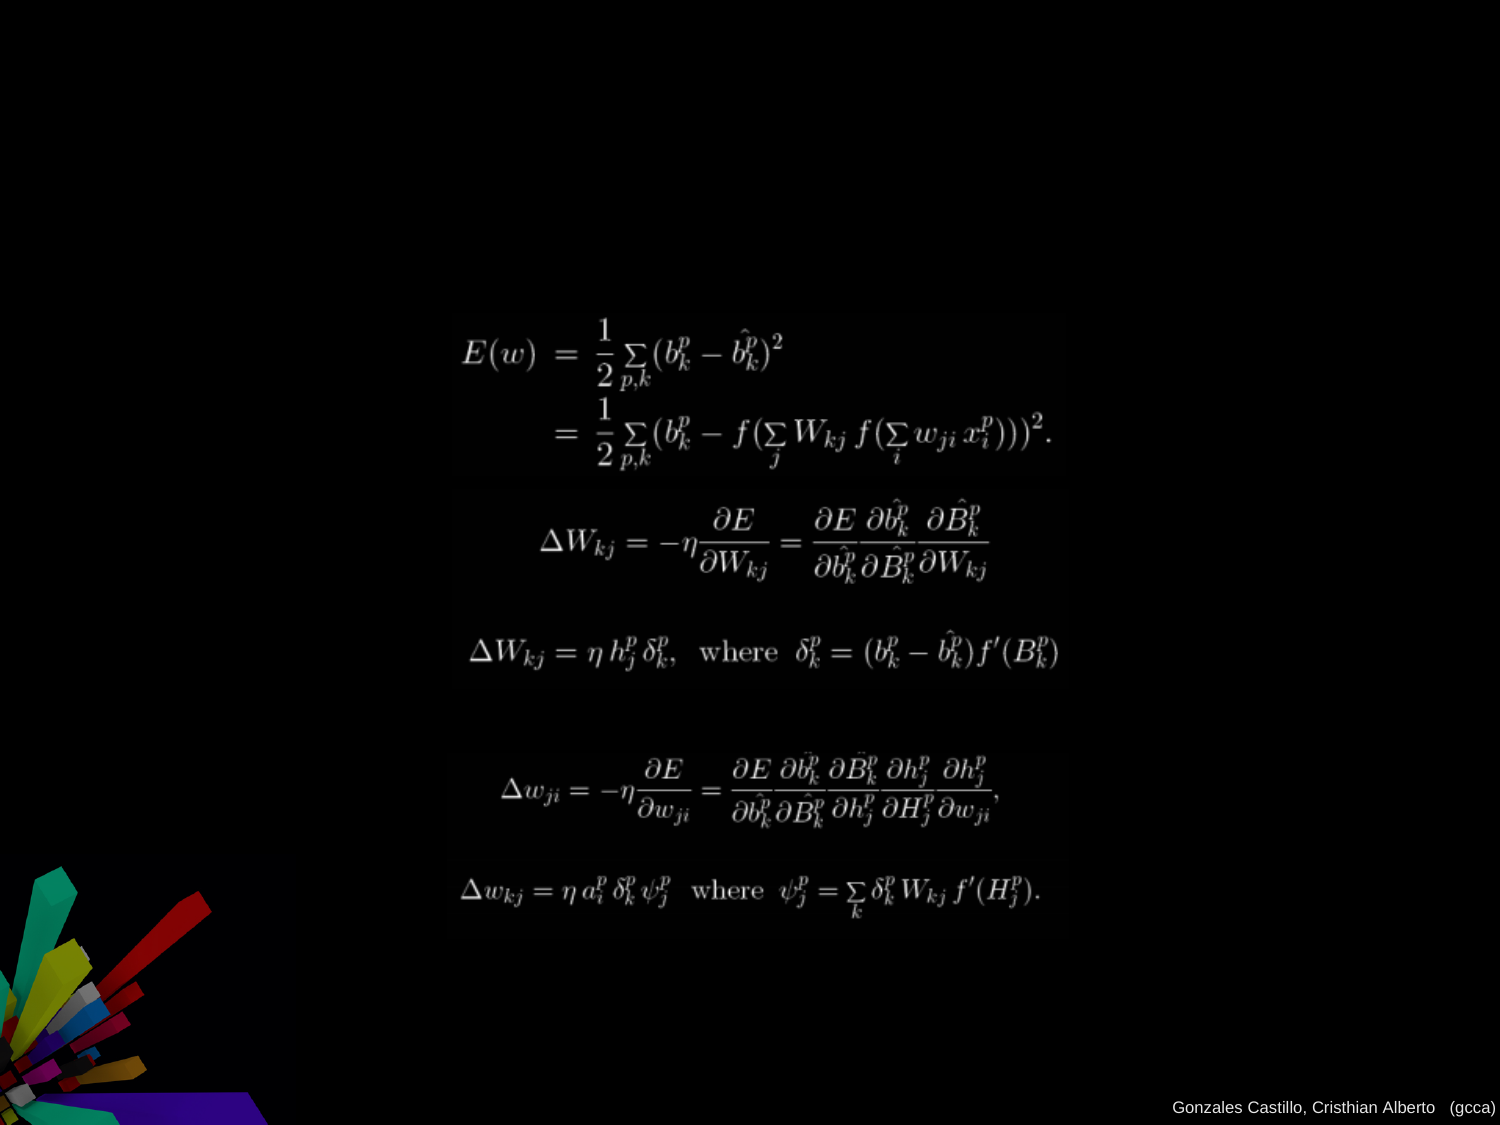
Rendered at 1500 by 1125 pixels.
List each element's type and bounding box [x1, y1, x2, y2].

picture [0, 854, 296, 1125]
picture [447, 738, 1069, 939]
picture [452, 313, 1069, 689]
